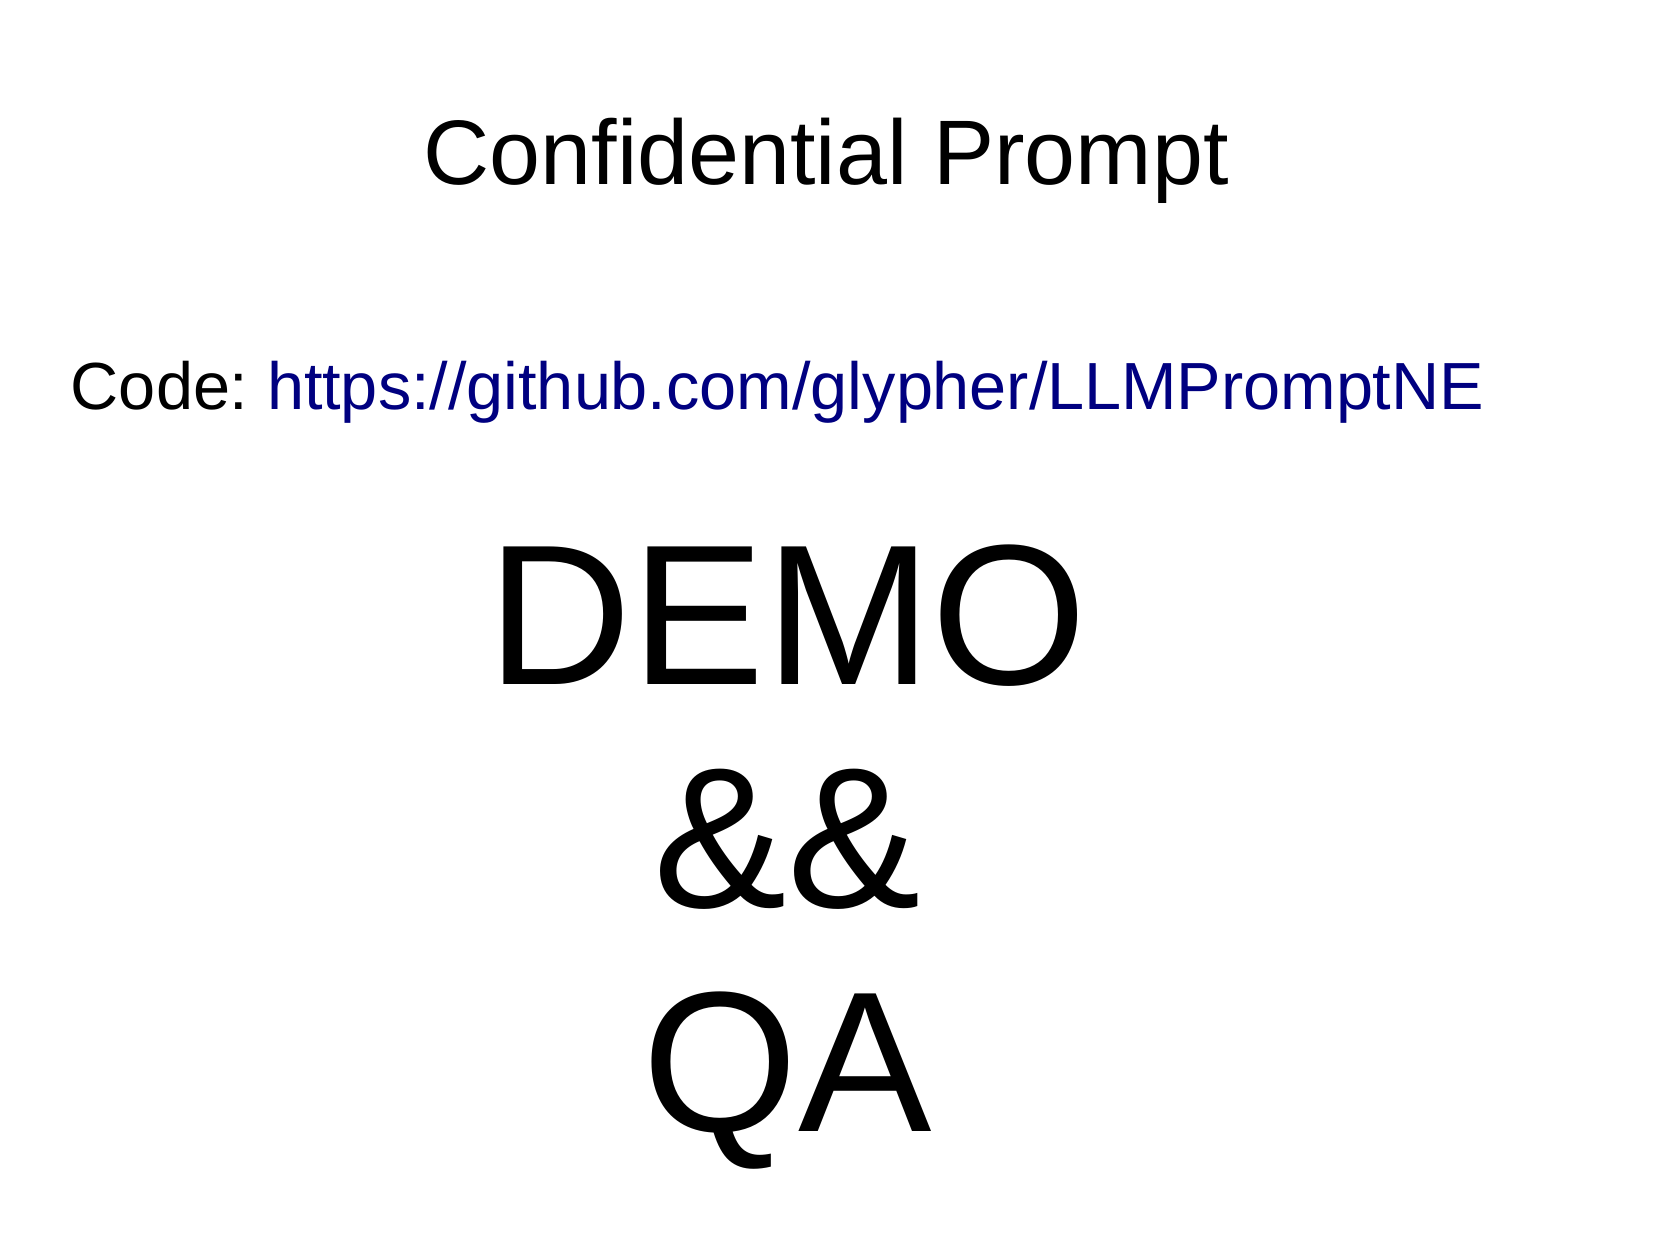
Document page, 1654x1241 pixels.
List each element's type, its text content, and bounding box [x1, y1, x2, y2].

text_box DEMO && QA [472, 495, 1123, 1182]
title Confidential Prompt [82, 49, 1571, 257]
list Code: https://github.com/glypher/LLMPromptNE [0, 244, 1489, 1063]
